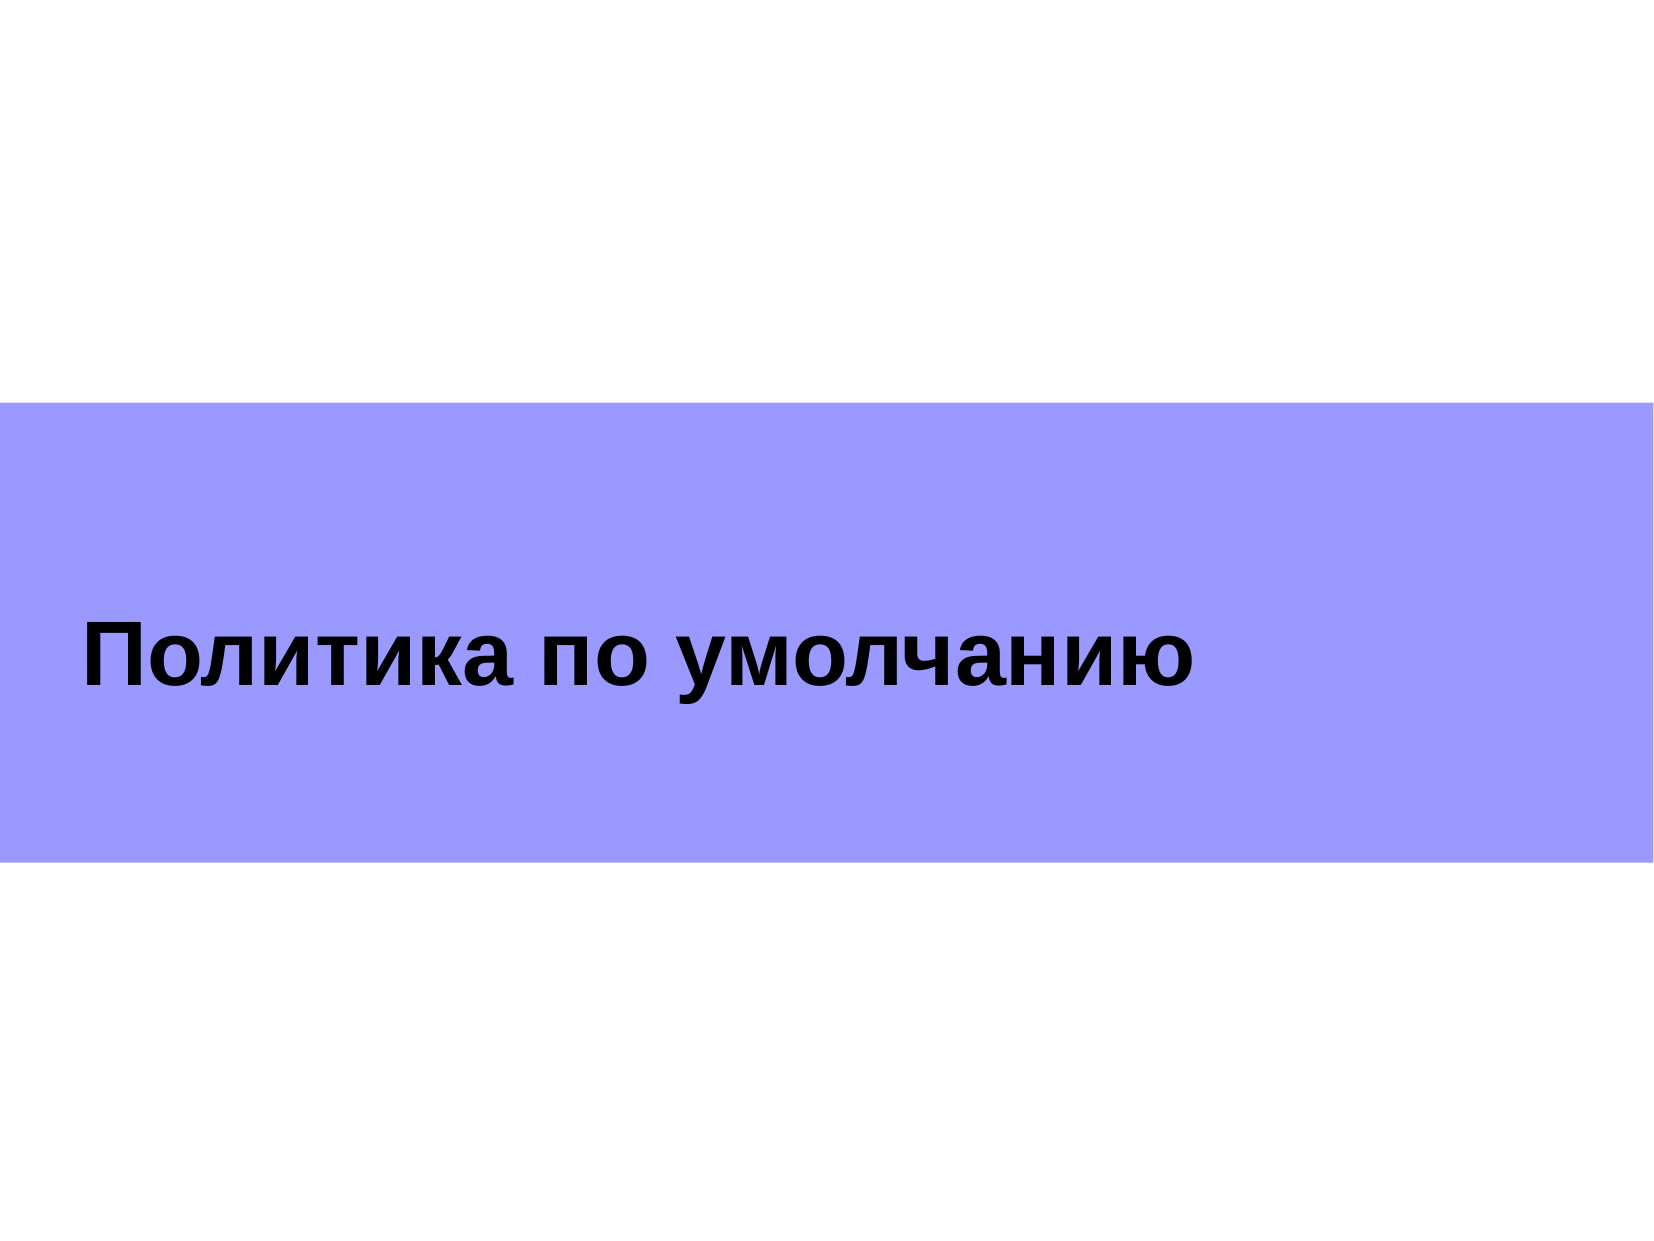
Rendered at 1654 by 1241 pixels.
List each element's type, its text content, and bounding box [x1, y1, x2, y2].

text_box Политика по умолчанию [67, 600, 1530, 772]
